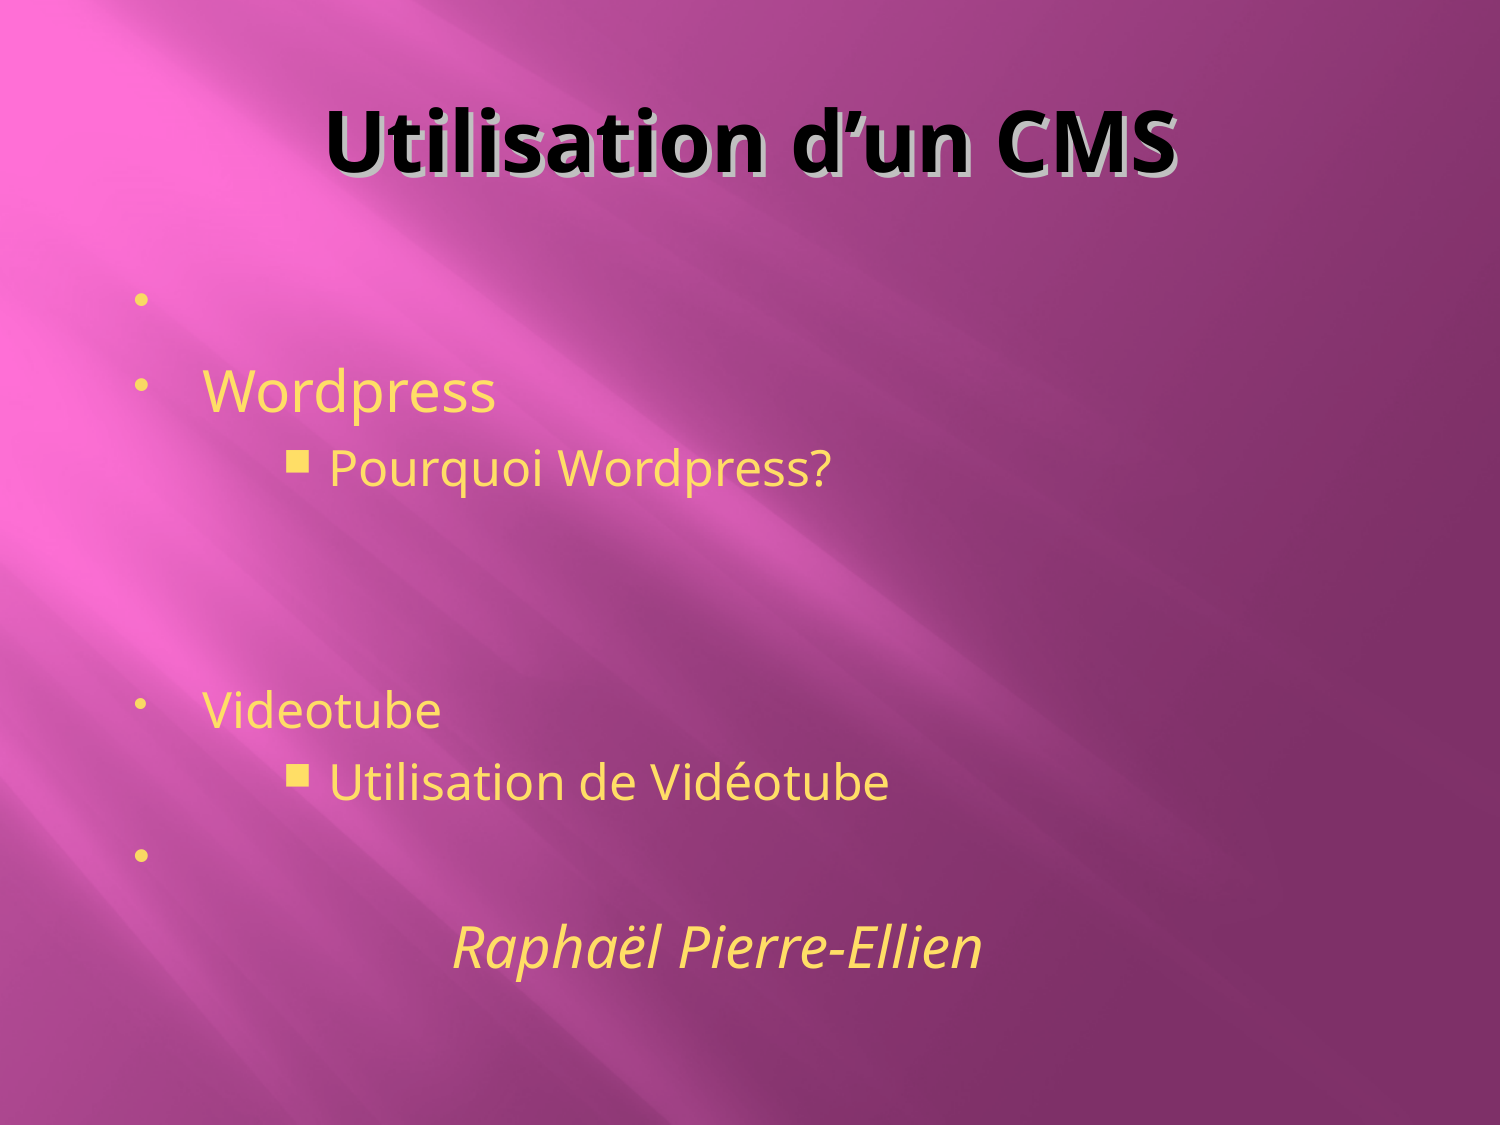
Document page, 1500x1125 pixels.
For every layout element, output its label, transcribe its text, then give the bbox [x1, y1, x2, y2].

list Wordpress Pourquoi Wordpress? Videotube Utilisation de Vidéotube Raphaël Pierre-Ellien [75, 262, 1426, 1036]
title Utilisation d’un CMS [75, 45, 1426, 233]
